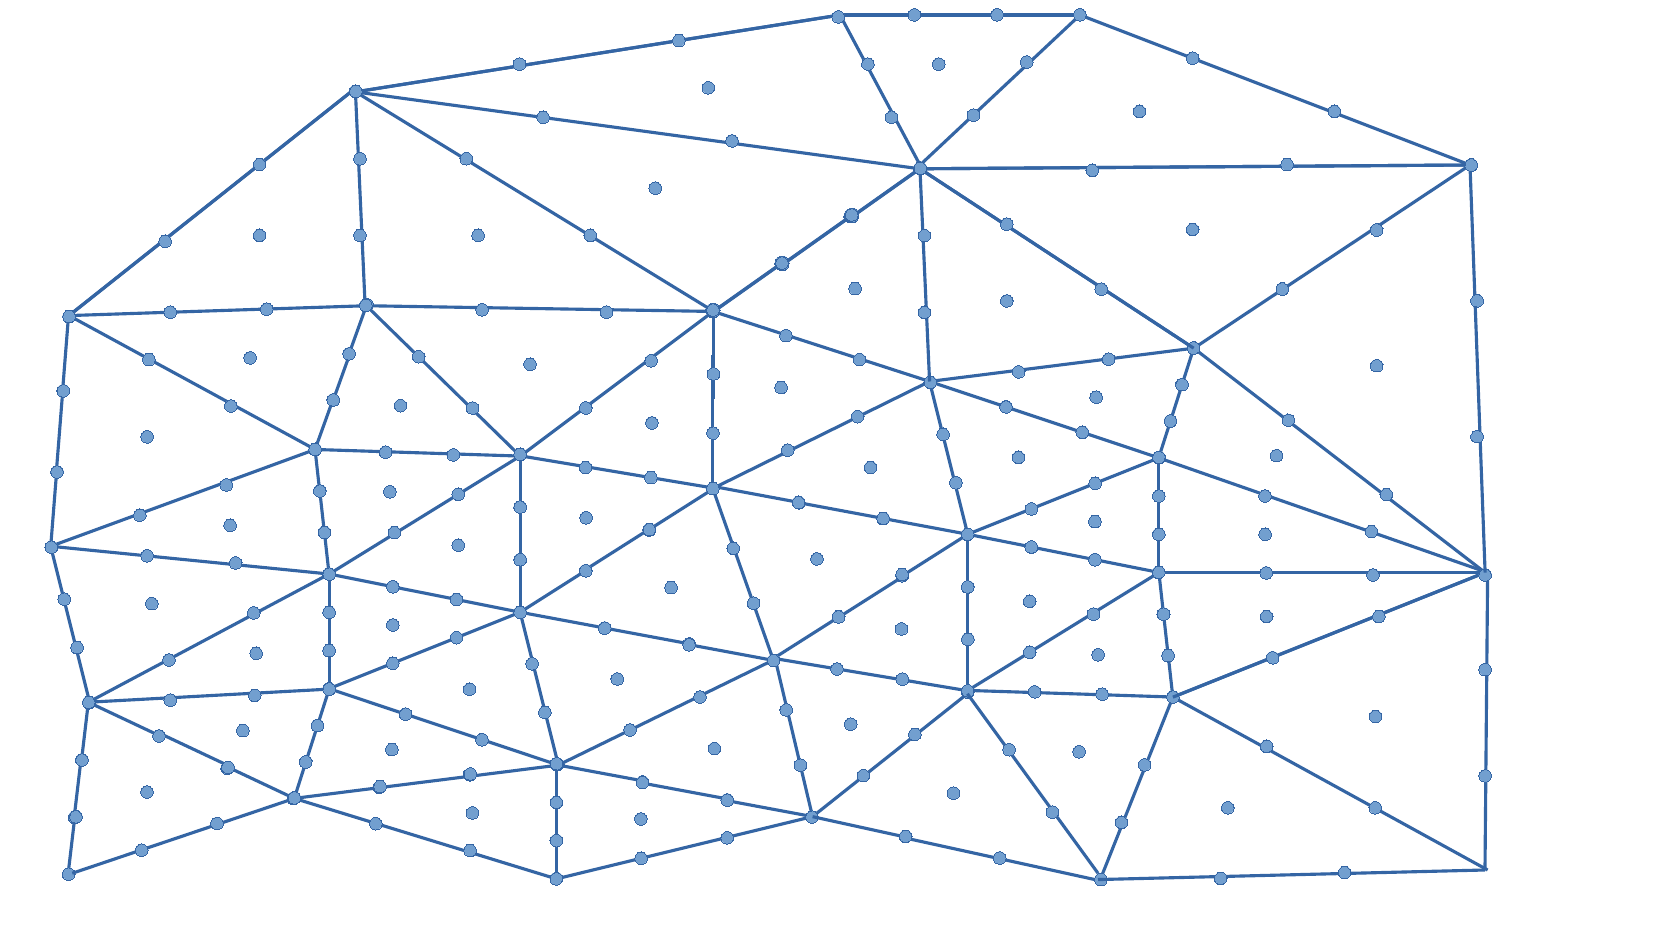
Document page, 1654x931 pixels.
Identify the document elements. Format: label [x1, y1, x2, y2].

text_box [830, 662, 844, 676]
text_box [895, 672, 909, 686]
text_box [68, 810, 83, 824]
text_box [1186, 51, 1200, 65]
text_box [253, 158, 266, 171]
text_box [386, 580, 400, 594]
text_box [359, 298, 374, 312]
text_box [299, 755, 313, 769]
text_box [1024, 540, 1038, 554]
text_box [779, 703, 793, 717]
text_box [223, 518, 237, 532]
text_box [372, 780, 387, 794]
text_box [1379, 488, 1393, 501]
text_box [70, 641, 84, 654]
text_box [843, 208, 859, 223]
text_box [908, 728, 922, 741]
text_box [1478, 663, 1492, 676]
text_box [767, 654, 781, 667]
text_box [1221, 801, 1235, 815]
text_box [1280, 158, 1294, 171]
text_box [326, 393, 340, 407]
text_box [450, 631, 463, 645]
text_box [857, 769, 870, 782]
text_box [853, 353, 866, 366]
text_box [579, 401, 593, 415]
text_box [1095, 687, 1109, 701]
text_box [1075, 425, 1089, 439]
text_box [672, 34, 686, 47]
text_box [1270, 449, 1283, 462]
text_box [220, 761, 235, 775]
text_box [1282, 413, 1295, 427]
text_box [162, 653, 176, 667]
text_box [961, 632, 975, 646]
text_box [1366, 568, 1380, 582]
text_box [844, 717, 858, 731]
text_box [693, 690, 707, 704]
text_box [1338, 866, 1352, 879]
text_box [466, 401, 479, 415]
text_box [805, 810, 819, 824]
text_box [163, 693, 177, 707]
text_box [993, 851, 1007, 865]
text_box [706, 426, 720, 440]
text_box [623, 723, 637, 737]
text_box [471, 228, 485, 242]
text_box [990, 8, 1004, 22]
text_box [538, 705, 552, 719]
text_box [412, 350, 426, 364]
text_box [1088, 553, 1102, 567]
text_box [1094, 282, 1108, 296]
text_box [322, 567, 336, 581]
text_box [163, 305, 177, 319]
text_box [1187, 341, 1200, 355]
text_box [379, 445, 392, 459]
text_box [949, 476, 963, 490]
text_box [322, 605, 336, 619]
text_box [1214, 872, 1228, 885]
text_box [1152, 527, 1166, 541]
text_box [1002, 743, 1016, 757]
text_box [466, 806, 479, 820]
text_box [1072, 745, 1086, 759]
text_box [369, 817, 383, 831]
text_box [229, 556, 243, 570]
text_box [135, 843, 149, 857]
text_box [385, 743, 399, 756]
text_box [861, 57, 875, 71]
text_box [642, 523, 656, 537]
text_box [1000, 217, 1014, 231]
text_box [82, 696, 96, 710]
text_box [885, 110, 898, 124]
text_box [1046, 805, 1059, 819]
text_box [1152, 489, 1166, 503]
text_box [913, 161, 927, 175]
text_box [908, 8, 921, 22]
text_box [386, 618, 400, 632]
text_box [1102, 352, 1115, 366]
text_box [918, 305, 931, 319]
text_box [895, 622, 908, 636]
text_box [386, 656, 400, 670]
text_box [142, 353, 156, 366]
text_box [50, 465, 64, 479]
text_box [682, 637, 696, 652]
text_box [895, 568, 909, 583]
text_box [707, 367, 720, 381]
text_box [644, 354, 658, 368]
text_box [140, 785, 154, 799]
text_box [851, 410, 865, 424]
text_box [450, 593, 463, 606]
text_box [210, 817, 224, 830]
text_box [247, 606, 261, 620]
text_box [1258, 527, 1272, 541]
text_box [1370, 223, 1384, 237]
text_box [1073, 8, 1087, 22]
text_box [1133, 104, 1146, 118]
text_box [708, 742, 721, 755]
text_box [1089, 390, 1103, 404]
text_box [513, 447, 527, 461]
text_box [1470, 430, 1484, 443]
text_box [311, 719, 324, 732]
text_box [720, 793, 734, 807]
text_box [44, 540, 58, 554]
text_box [1368, 801, 1382, 815]
text_box [459, 152, 473, 166]
text_box [794, 758, 807, 772]
text_box [1025, 502, 1038, 516]
text_box [598, 621, 612, 635]
text_box [876, 512, 890, 525]
text_box [322, 644, 336, 657]
text_box [318, 526, 331, 539]
text_box [1138, 758, 1151, 772]
text_box [1023, 594, 1037, 608]
text_box [451, 487, 465, 501]
text_box [1164, 414, 1177, 428]
text_box [475, 733, 489, 747]
text_box [781, 443, 795, 457]
text_box [133, 508, 147, 522]
text_box [583, 228, 597, 242]
text_box [999, 400, 1013, 414]
text_box [648, 181, 662, 195]
text_box [720, 831, 734, 845]
text_box [1266, 651, 1279, 665]
text_box [644, 471, 658, 484]
text_box [513, 605, 527, 619]
text_box [1186, 223, 1200, 236]
text_box [399, 707, 412, 721]
text_box [62, 310, 76, 323]
text_box [513, 500, 527, 514]
text_box [932, 57, 946, 71]
text_box [513, 553, 527, 567]
text_box [260, 302, 274, 316]
text_box [1020, 55, 1034, 69]
text_box [832, 610, 846, 624]
text_box [249, 646, 263, 660]
text_box [864, 461, 877, 474]
text_box [248, 689, 262, 702]
text_box [243, 351, 257, 365]
text_box [536, 110, 550, 124]
text_box [1023, 645, 1037, 659]
text_box [313, 484, 327, 498]
text_box [1094, 873, 1107, 886]
text_box [726, 541, 740, 555]
text_box [1156, 607, 1171, 621]
text_box [1088, 476, 1102, 490]
text_box [224, 399, 238, 413]
text_box [1087, 607, 1100, 621]
text_box [388, 526, 401, 539]
text_box [349, 84, 363, 98]
text_box [634, 812, 648, 826]
text_box [579, 511, 593, 525]
text_box [1166, 690, 1180, 704]
text_box [774, 381, 788, 394]
text_box [513, 57, 526, 71]
text_box [1258, 489, 1272, 503]
text_box [550, 757, 565, 771]
text_box [1328, 104, 1341, 118]
text_box [236, 724, 250, 737]
text_box [383, 485, 397, 499]
text_box [1260, 739, 1274, 753]
text_box [634, 851, 648, 865]
text_box [725, 134, 739, 148]
text_box [394, 399, 407, 413]
text_box [353, 228, 367, 242]
text_box [1152, 565, 1166, 579]
text_box [600, 305, 613, 319]
text_box [1088, 515, 1102, 528]
text_box [56, 384, 70, 398]
text_box [1175, 378, 1189, 391]
text_box [57, 592, 71, 606]
text_box [145, 597, 159, 610]
text_box [1152, 451, 1166, 465]
text_box [1470, 294, 1484, 308]
text_box [961, 528, 975, 541]
text_box [1276, 282, 1289, 296]
text_box [636, 775, 649, 789]
text_box [1012, 450, 1025, 464]
text_box [1365, 525, 1378, 538]
text_box [288, 791, 301, 805]
text_box [523, 357, 537, 371]
text_box [463, 767, 477, 782]
text_box [1259, 566, 1273, 580]
text_box [961, 684, 975, 699]
text_box [322, 682, 336, 696]
text_box [967, 108, 980, 122]
text_box [1464, 158, 1478, 172]
text_box [1028, 685, 1041, 699]
text_box [747, 596, 760, 610]
text_box [1369, 710, 1382, 723]
text_box [1478, 569, 1492, 582]
text_box [525, 657, 539, 671]
text_box [792, 495, 806, 510]
text_box [899, 830, 913, 843]
text_box [451, 538, 465, 552]
text_box [140, 430, 154, 444]
text_box [1260, 610, 1274, 623]
text_box [831, 10, 845, 24]
text_box [253, 228, 266, 242]
text_box [1091, 648, 1105, 662]
text_box [702, 81, 715, 95]
text_box [446, 448, 460, 462]
text_box [463, 844, 477, 857]
text_box [158, 234, 172, 248]
text_box [706, 482, 720, 495]
text_box [62, 867, 76, 881]
text_box [308, 442, 322, 456]
text_box [549, 834, 563, 848]
text_box [579, 564, 593, 578]
text_box [219, 478, 233, 492]
text_box [342, 347, 356, 361]
text_box [550, 872, 563, 886]
text_box [1115, 815, 1128, 829]
text_box [705, 303, 721, 318]
text_box [947, 786, 960, 800]
text_box [1012, 365, 1026, 379]
text_box [475, 303, 489, 317]
text_box [774, 256, 790, 271]
text_box [550, 796, 563, 809]
text_box [1370, 359, 1384, 372]
text_box [579, 461, 593, 474]
text_box [779, 329, 793, 342]
text_box [918, 229, 931, 242]
text_box [152, 729, 166, 743]
text_box [1478, 769, 1492, 783]
text_box [1085, 163, 1099, 177]
text_box [75, 753, 89, 767]
text_box [810, 552, 824, 566]
text_box [463, 682, 476, 696]
text_box [1161, 649, 1175, 662]
text_box [353, 152, 367, 166]
text_box [664, 581, 678, 594]
text_box [936, 427, 950, 441]
text_box [1000, 294, 1014, 308]
text_box [1372, 610, 1386, 623]
text_box [848, 282, 862, 295]
text_box [610, 672, 624, 686]
text_box [140, 549, 154, 563]
text_box [923, 376, 937, 389]
text_box [645, 416, 659, 430]
text_box [961, 580, 975, 594]
